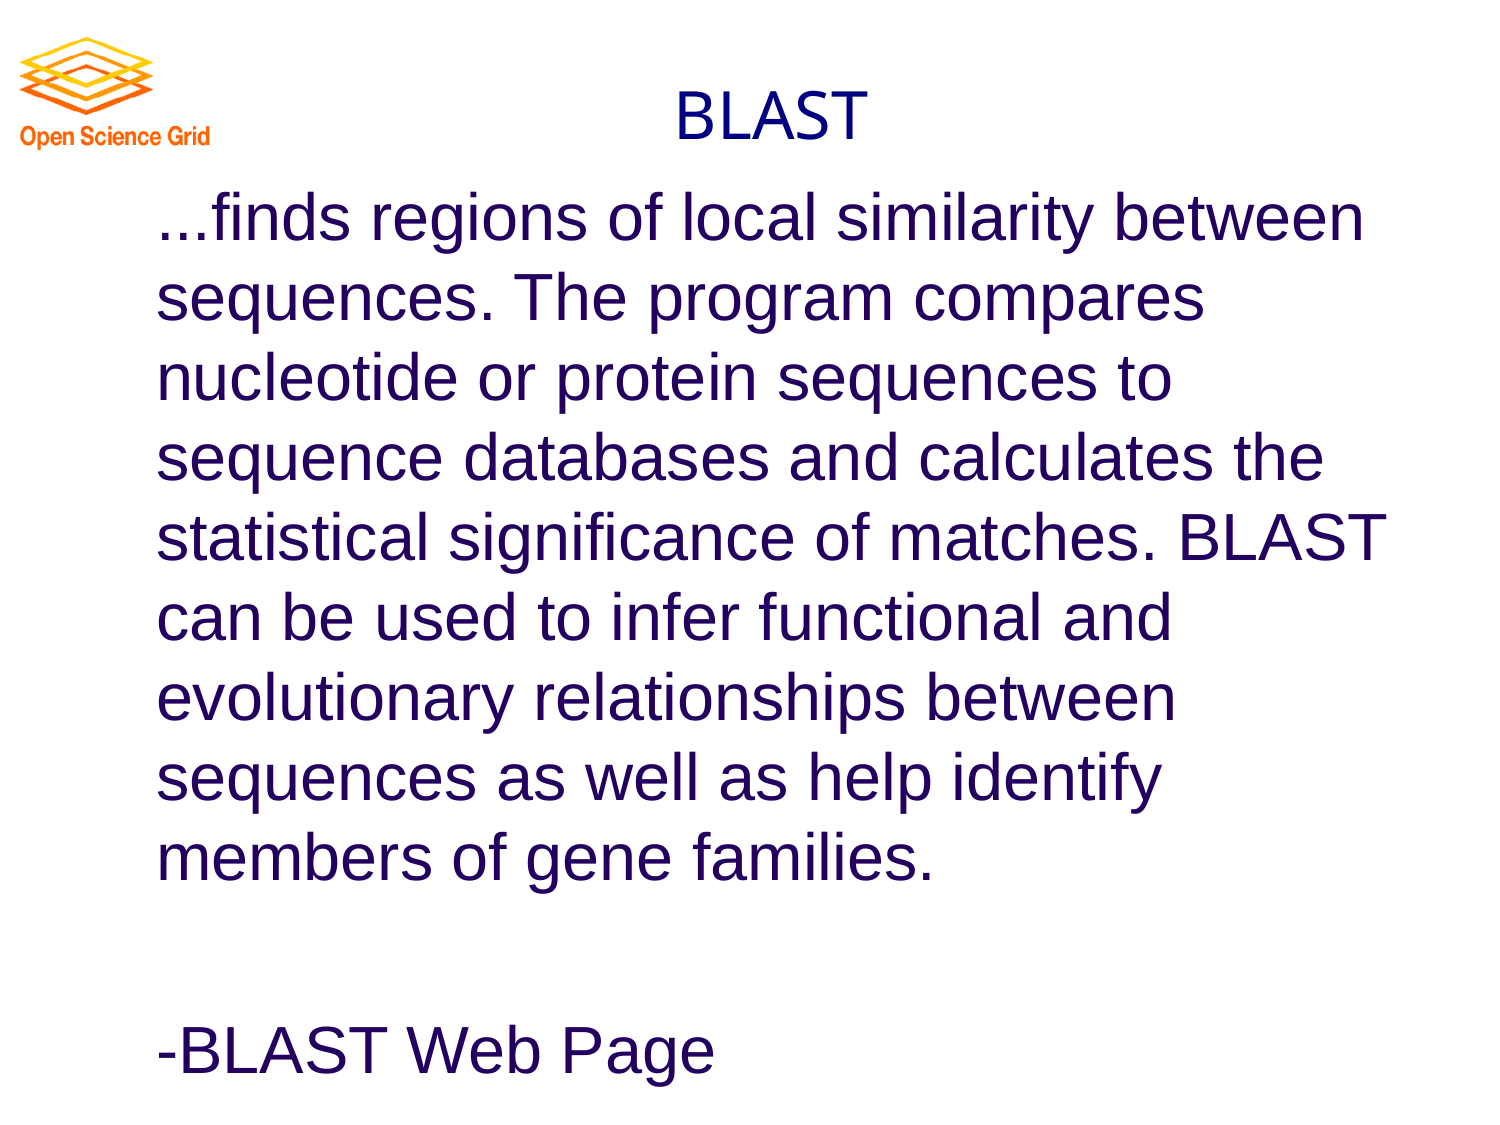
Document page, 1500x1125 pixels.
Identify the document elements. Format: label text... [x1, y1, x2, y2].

picture [0, 14, 229, 167]
list ...finds regions of local similarity between sequences. The program compares nucleotide or protein sequences to sequence databases and calculates the statistical significance of matches. BLAST can be used to infer functional and evolutionary relationships between sequences as well as help identify members of gene families. -BLAST Web Page [141, 166, 1417, 1088]
title BLAST [201, 18, 1342, 166]
